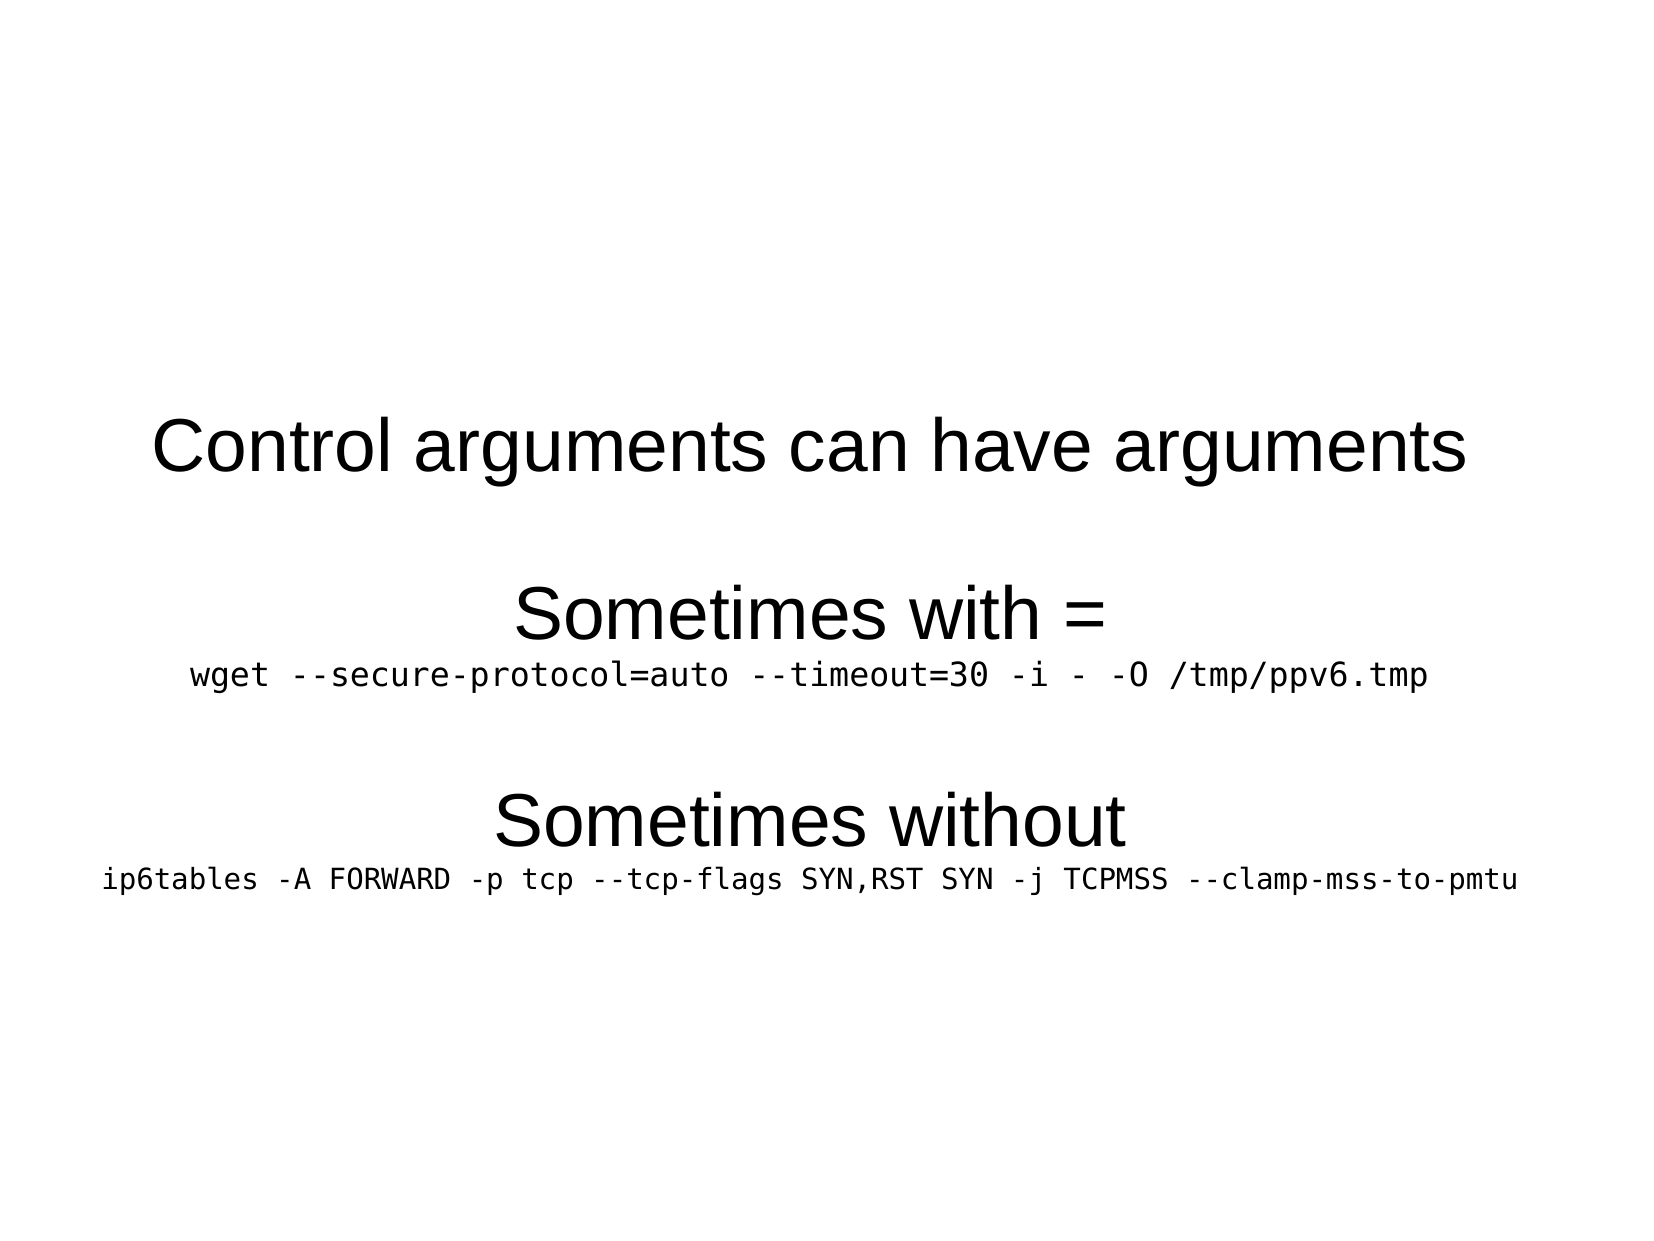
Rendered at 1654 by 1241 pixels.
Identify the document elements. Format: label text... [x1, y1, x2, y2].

text_box Control arguments can have arguments Sometimes with = wget --secure-protocol=auto --timeout=30 -i - -O /tmp/ppv6.tmp Sometimes without ip6tables -A FORWARD -p tcp --tcp-flags SYN,RST SYN -j TCPMSS --clamp-mss-to-pmtu [82, 290, 1538, 1010]
